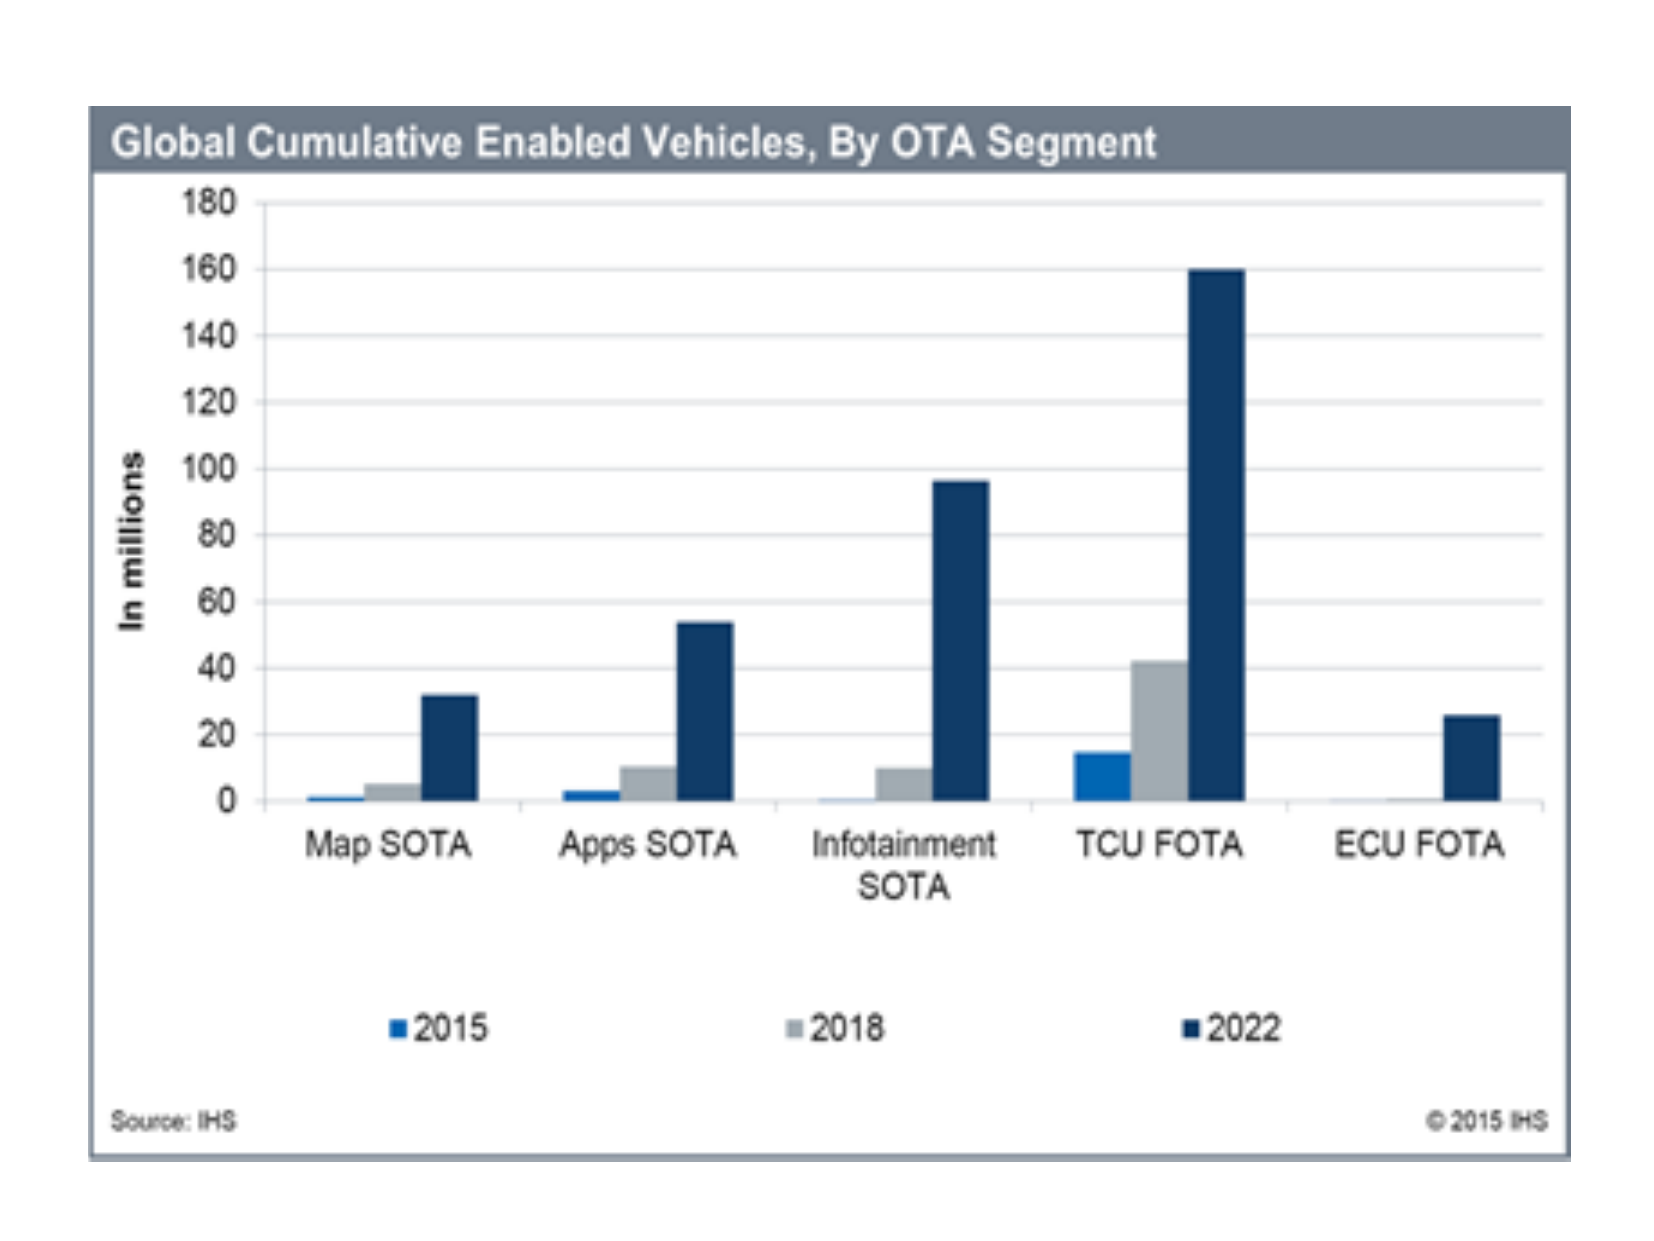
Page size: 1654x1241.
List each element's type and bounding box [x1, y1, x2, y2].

picture [88, 106, 1571, 1162]
